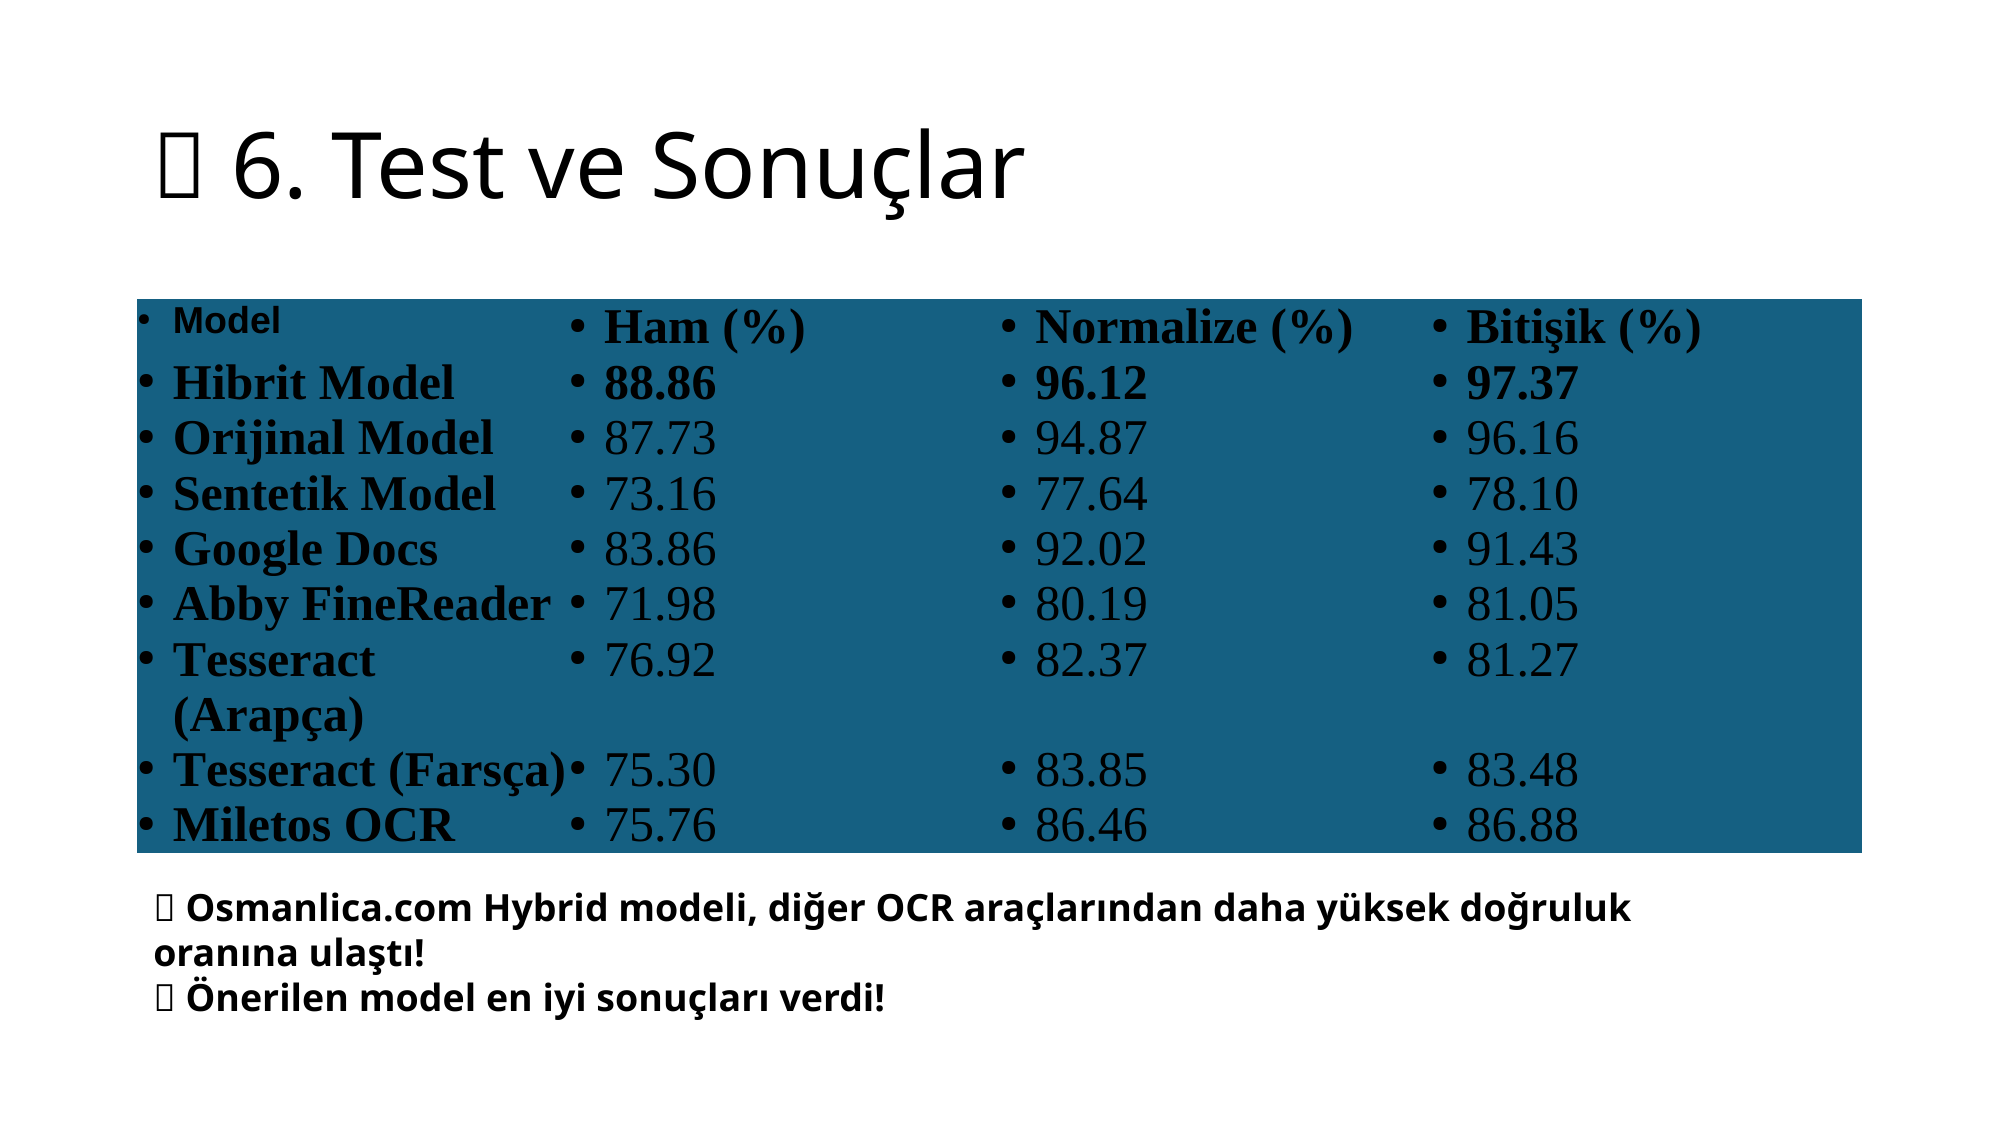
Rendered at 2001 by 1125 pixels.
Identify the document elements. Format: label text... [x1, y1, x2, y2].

table_cell 92.02 [1000, 521, 1431, 576]
table_cell 82.37 [1000, 631, 1431, 742]
table_cell Tesseract (Farsça) [137, 742, 569, 797]
table_header Ham (%) [569, 299, 1000, 355]
table_cell 73.16 [569, 465, 1000, 521]
table_cell 83.85 [1000, 742, 1431, 797]
table_cell Miletos OCR [137, 797, 569, 853]
table_cell 86.46 [1000, 797, 1431, 853]
table_cell 75.76 [569, 797, 1000, 853]
table_cell 71.98 [569, 576, 1000, 631]
table_cell Hibrit Model [137, 355, 569, 410]
table_cell 77.64 [1000, 465, 1431, 521]
table_cell 80.19 [1000, 576, 1431, 631]
table_cell 91.43 [1431, 521, 1862, 576]
table_cell 87.73 [569, 410, 1000, 465]
table_cell 83.48 [1431, 742, 1862, 797]
table_cell Orijinal Model [137, 410, 569, 465]
title 📌 6. Test ve Sonuçlar [137, 59, 1863, 278]
table_cell 94.87 [1000, 410, 1431, 465]
table_cell 83.86 [569, 521, 1000, 576]
table_header Model [137, 299, 569, 355]
table_cell 96.12 [1000, 355, 1431, 410]
table_cell 75.30 [569, 742, 1000, 797]
table_cell 78.10 [1431, 465, 1862, 521]
table_cell 81.05 [1431, 576, 1862, 631]
table_cell 97.37 ✅ [1431, 355, 1862, 410]
table_header Bitişik (%) [1431, 299, 1862, 355]
table_cell 96.16 [1431, 410, 1862, 465]
table_cell 88.86 [569, 355, 1000, 410]
table_cell 81.27 [1431, 631, 1862, 742]
table_cell Tesseract (Arapça) [137, 631, 569, 742]
table_cell Google Docs [137, 521, 569, 576]
table_cell Abby FineReader [137, 576, 569, 631]
table_cell 86.88 [1431, 797, 1862, 853]
text_box 📌 Osmanlica.com Hybrid modeli, diğer OCR araçlarından daha yüksek doğruluk oranına ulaştı! 📌 Önerilen model en iyi sonuçları verdi! [138, 876, 1757, 1029]
table_cell Sentetik Model [137, 465, 569, 521]
table_header Normalize (%) [1000, 299, 1431, 355]
table_cell 76.92 [569, 631, 1000, 742]
